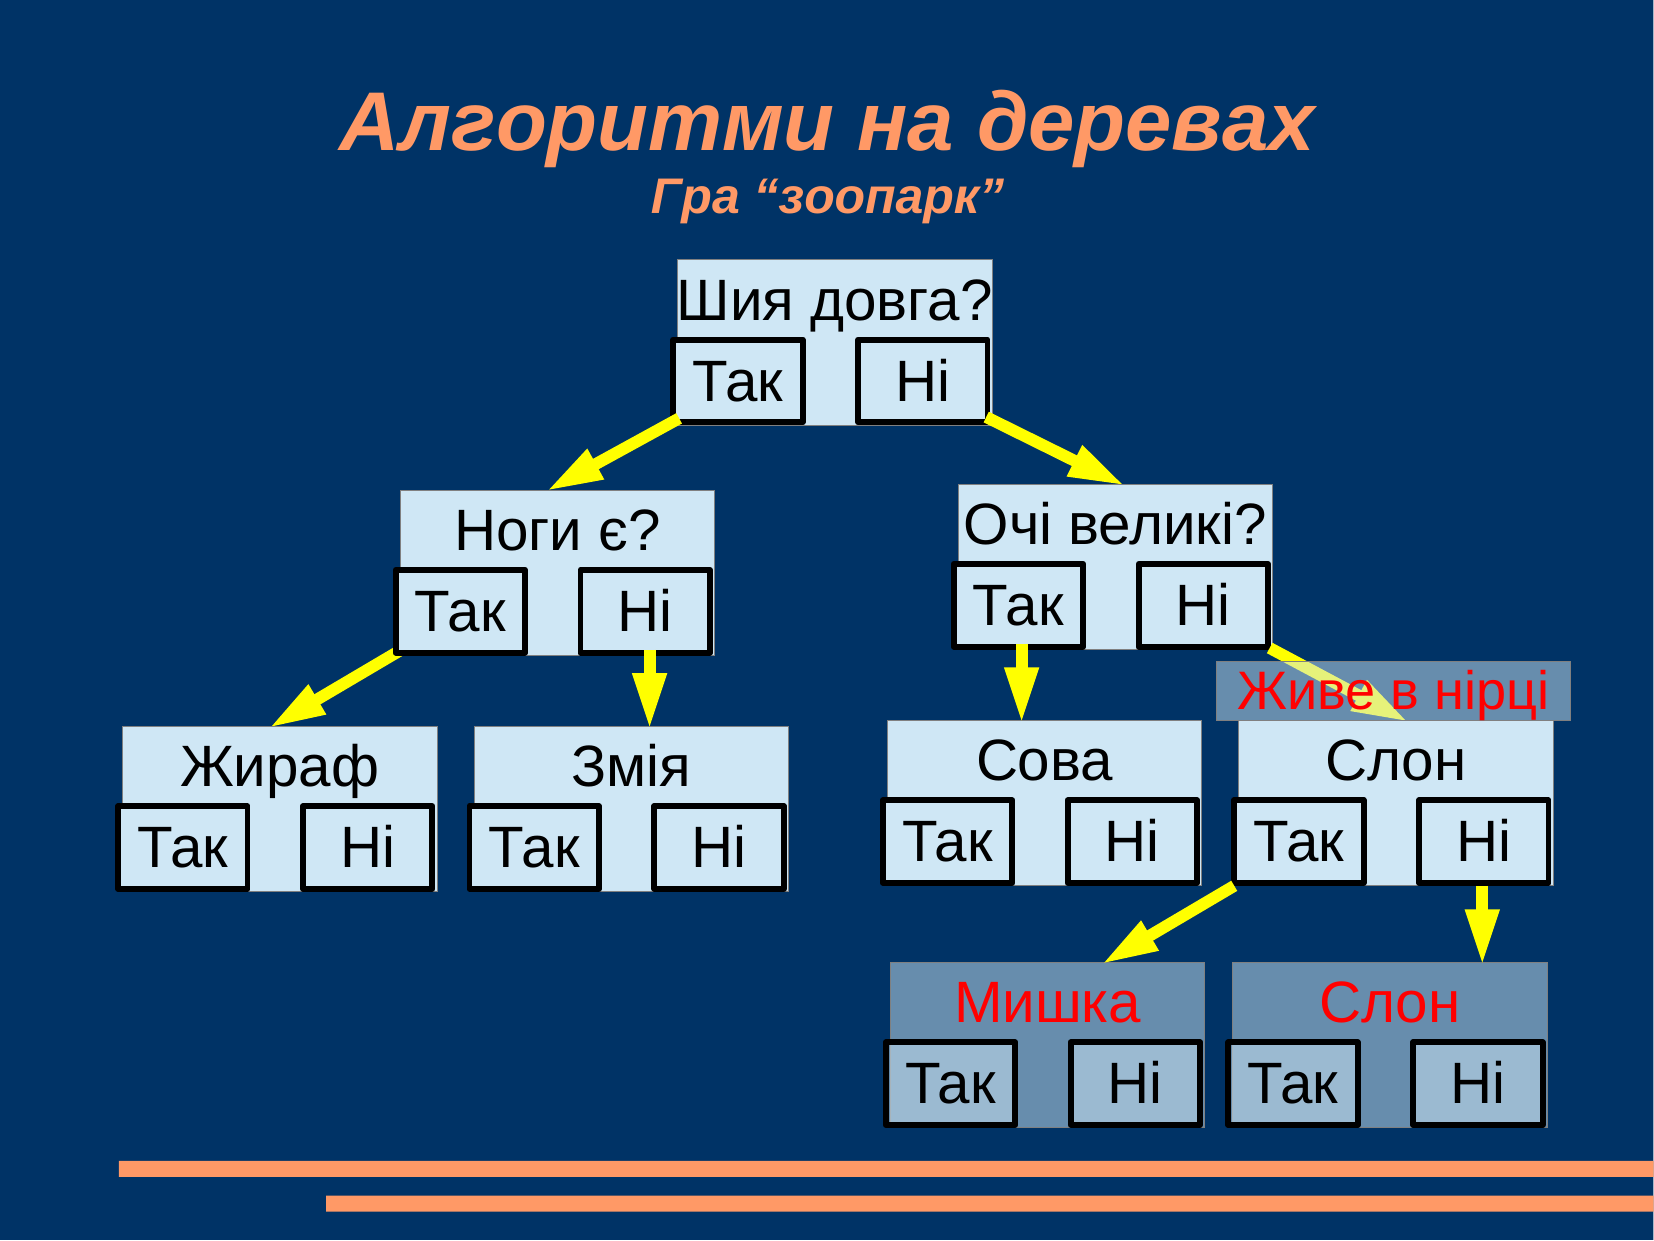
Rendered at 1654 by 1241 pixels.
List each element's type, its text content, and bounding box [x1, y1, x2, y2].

text_box Очі великі? [958, 484, 1273, 650]
text_box Слон [1232, 962, 1548, 1128]
text_box Слон [1238, 721, 1554, 886]
text_box Ні [580, 569, 710, 653]
text_box Так [395, 569, 526, 653]
text_box Так [882, 800, 1013, 883]
text_box Ні [1070, 1042, 1201, 1126]
text_box Ні [1413, 1042, 1543, 1126]
text_box Так [1228, 1042, 1358, 1126]
text_box Так [469, 806, 599, 889]
text_box Так [953, 563, 1084, 647]
text_box Ні [858, 339, 988, 423]
text_box Шия довга? [677, 259, 993, 426]
text_box Жираф [122, 726, 438, 892]
text_box Так [1234, 800, 1364, 883]
text_box Ні [654, 806, 784, 889]
text_box Ні [1138, 563, 1269, 647]
text_box Змія [474, 726, 789, 892]
text_box Так [673, 339, 803, 423]
text_box Ні [302, 806, 433, 889]
text_box Так [885, 1042, 1016, 1126]
text_box Ноги є? [400, 490, 715, 656]
text_box Так [118, 806, 248, 889]
text_box Ні [1067, 800, 1198, 883]
text_box Живе в нірці [1216, 661, 1571, 721]
text_box Мишка [890, 962, 1205, 1128]
title Алгоритми на деревах Гра “зоопарк” [121, 46, 1534, 254]
text_box Ні [1419, 800, 1549, 883]
text_box Сова [887, 720, 1202, 886]
